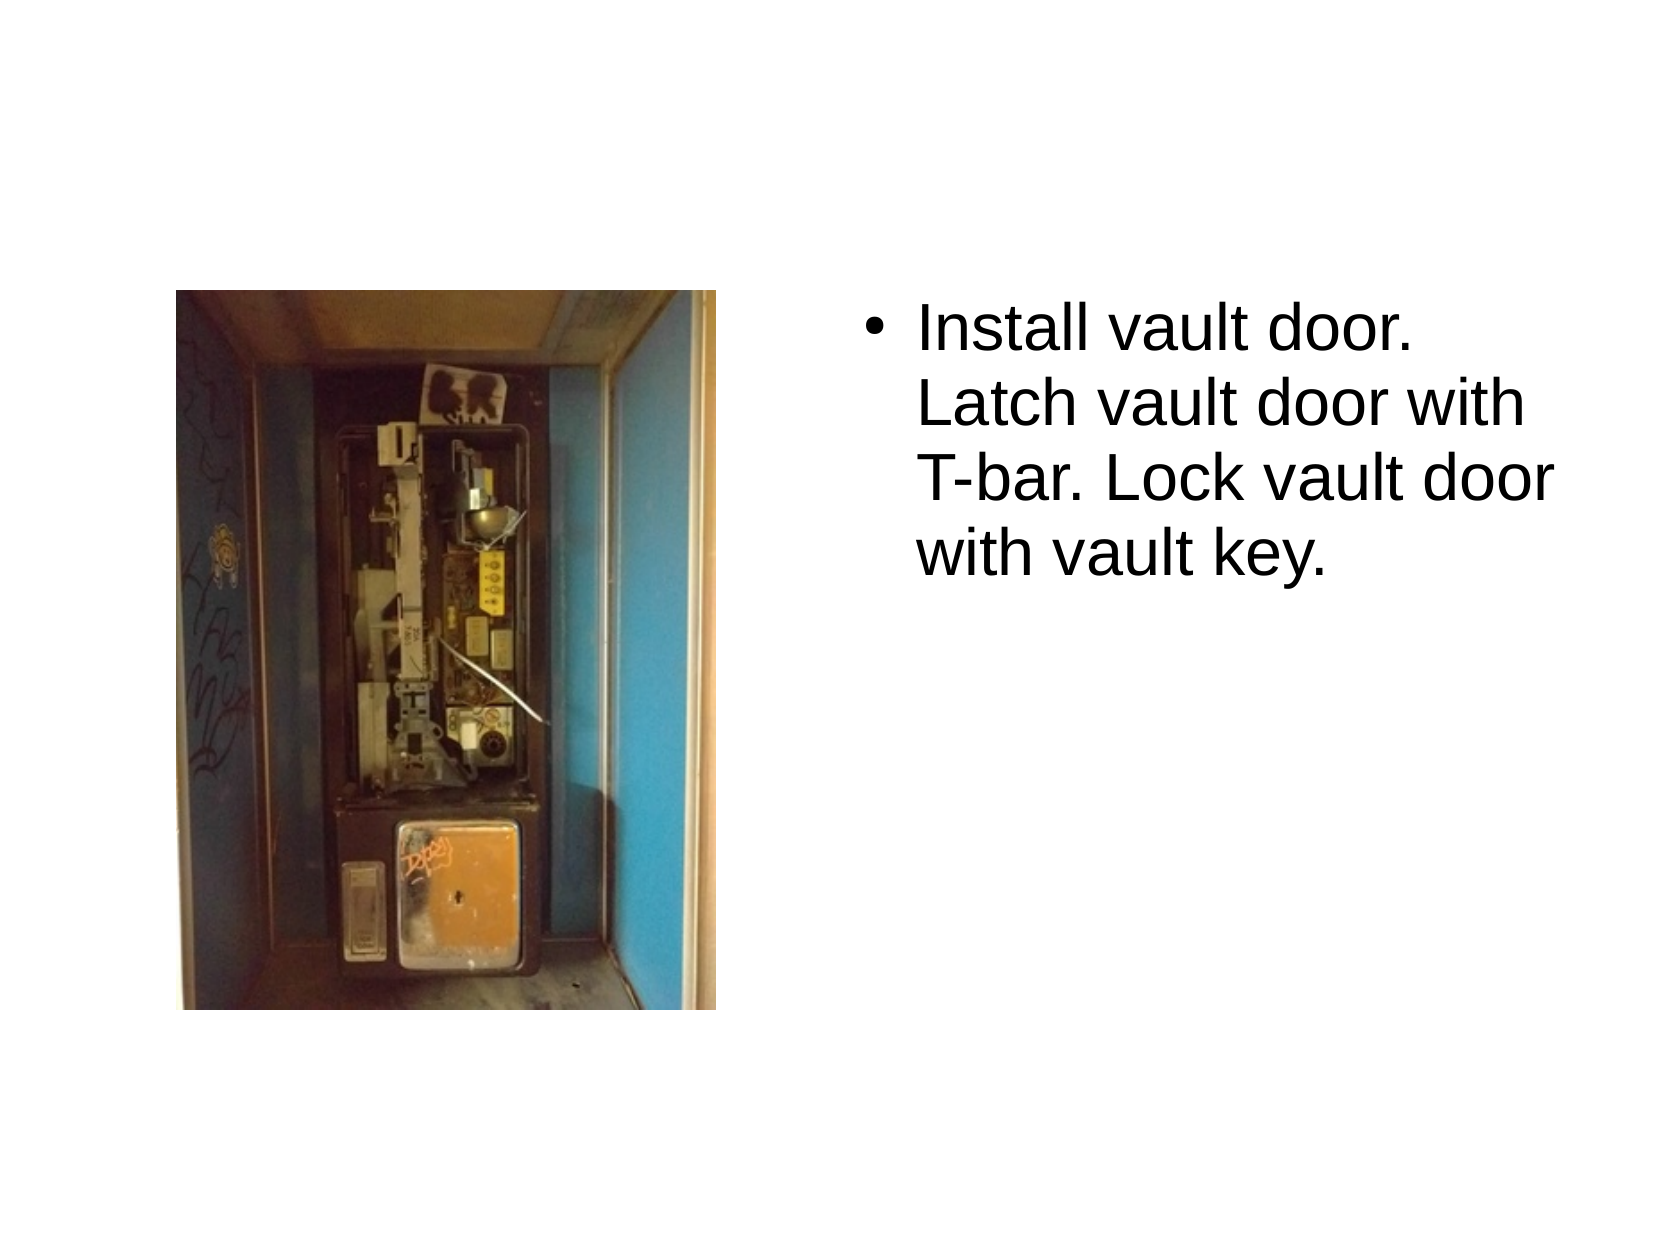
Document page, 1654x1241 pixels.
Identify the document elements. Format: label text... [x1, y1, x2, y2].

list Install vault door. Latch vault door with T-bar. Lock vault door with vault key. [845, 290, 1572, 1010]
picture [176, 290, 716, 1010]
